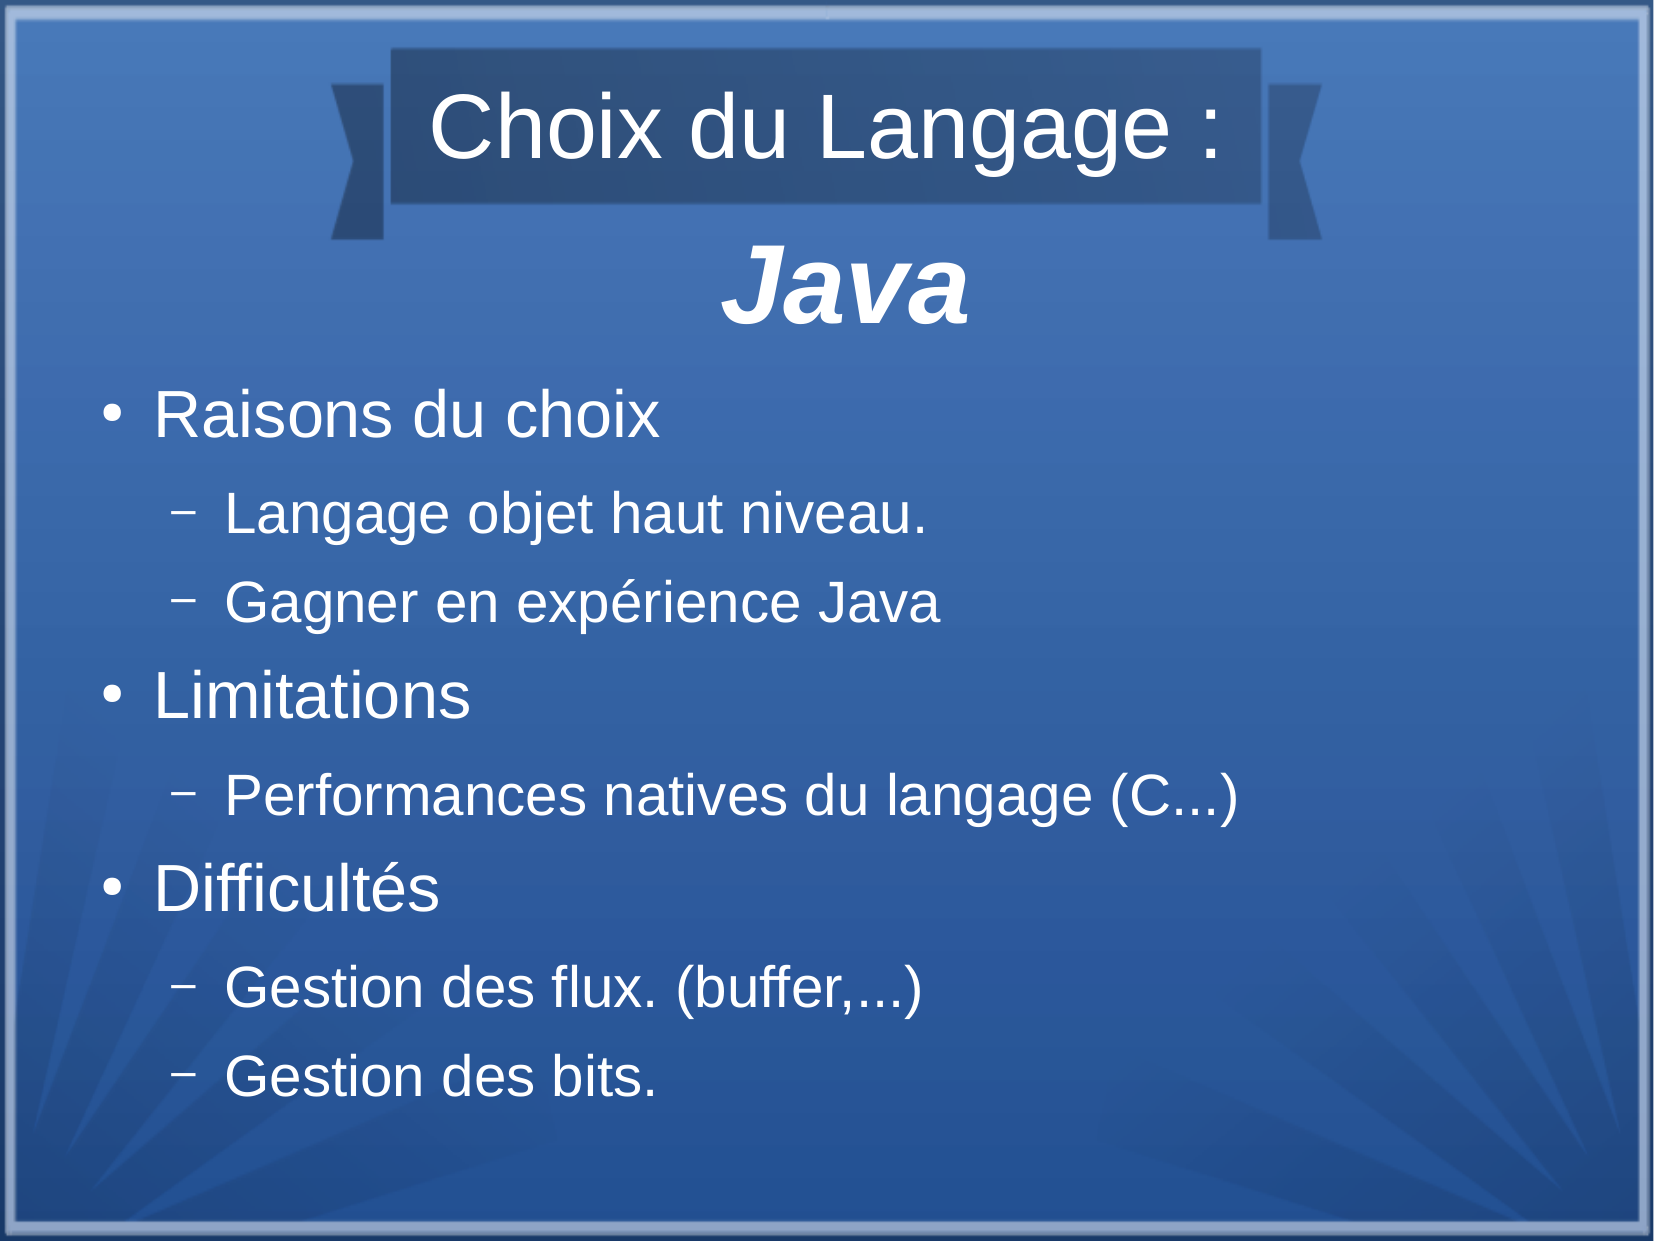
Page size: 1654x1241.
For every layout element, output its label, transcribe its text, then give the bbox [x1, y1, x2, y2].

list Java Raisons du choix Langage objet haut niveau. Gagner en expérience Java Limitations Performances natives du langage (C...) Difficultés Gestion des flux. (buffer,...) Gestion des bits. [82, 222, 1538, 1182]
picture [0, 0, 1654, 1241]
title Choix du Langage : [389, 49, 1264, 205]
